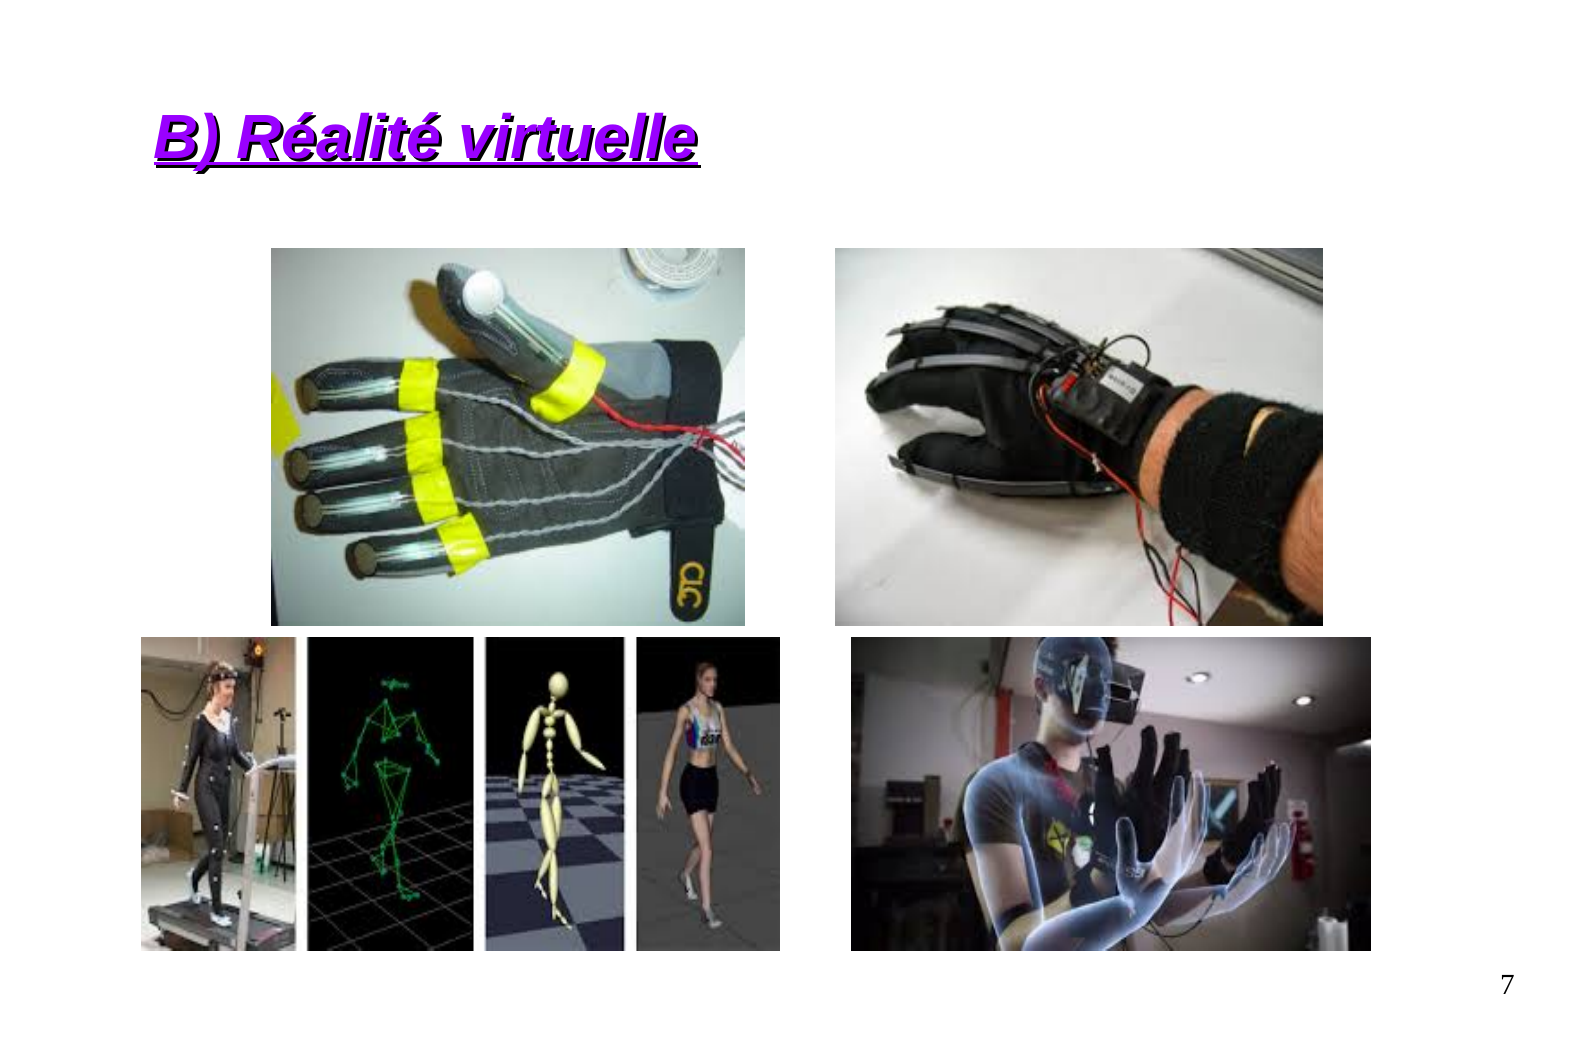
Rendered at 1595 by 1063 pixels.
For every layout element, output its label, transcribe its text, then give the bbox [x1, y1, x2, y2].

title B) Réalité virtuelle [79, 42, 1515, 220]
picture [271, 248, 745, 626]
picture [851, 637, 1371, 951]
picture [141, 637, 780, 951]
picture [835, 248, 1323, 626]
